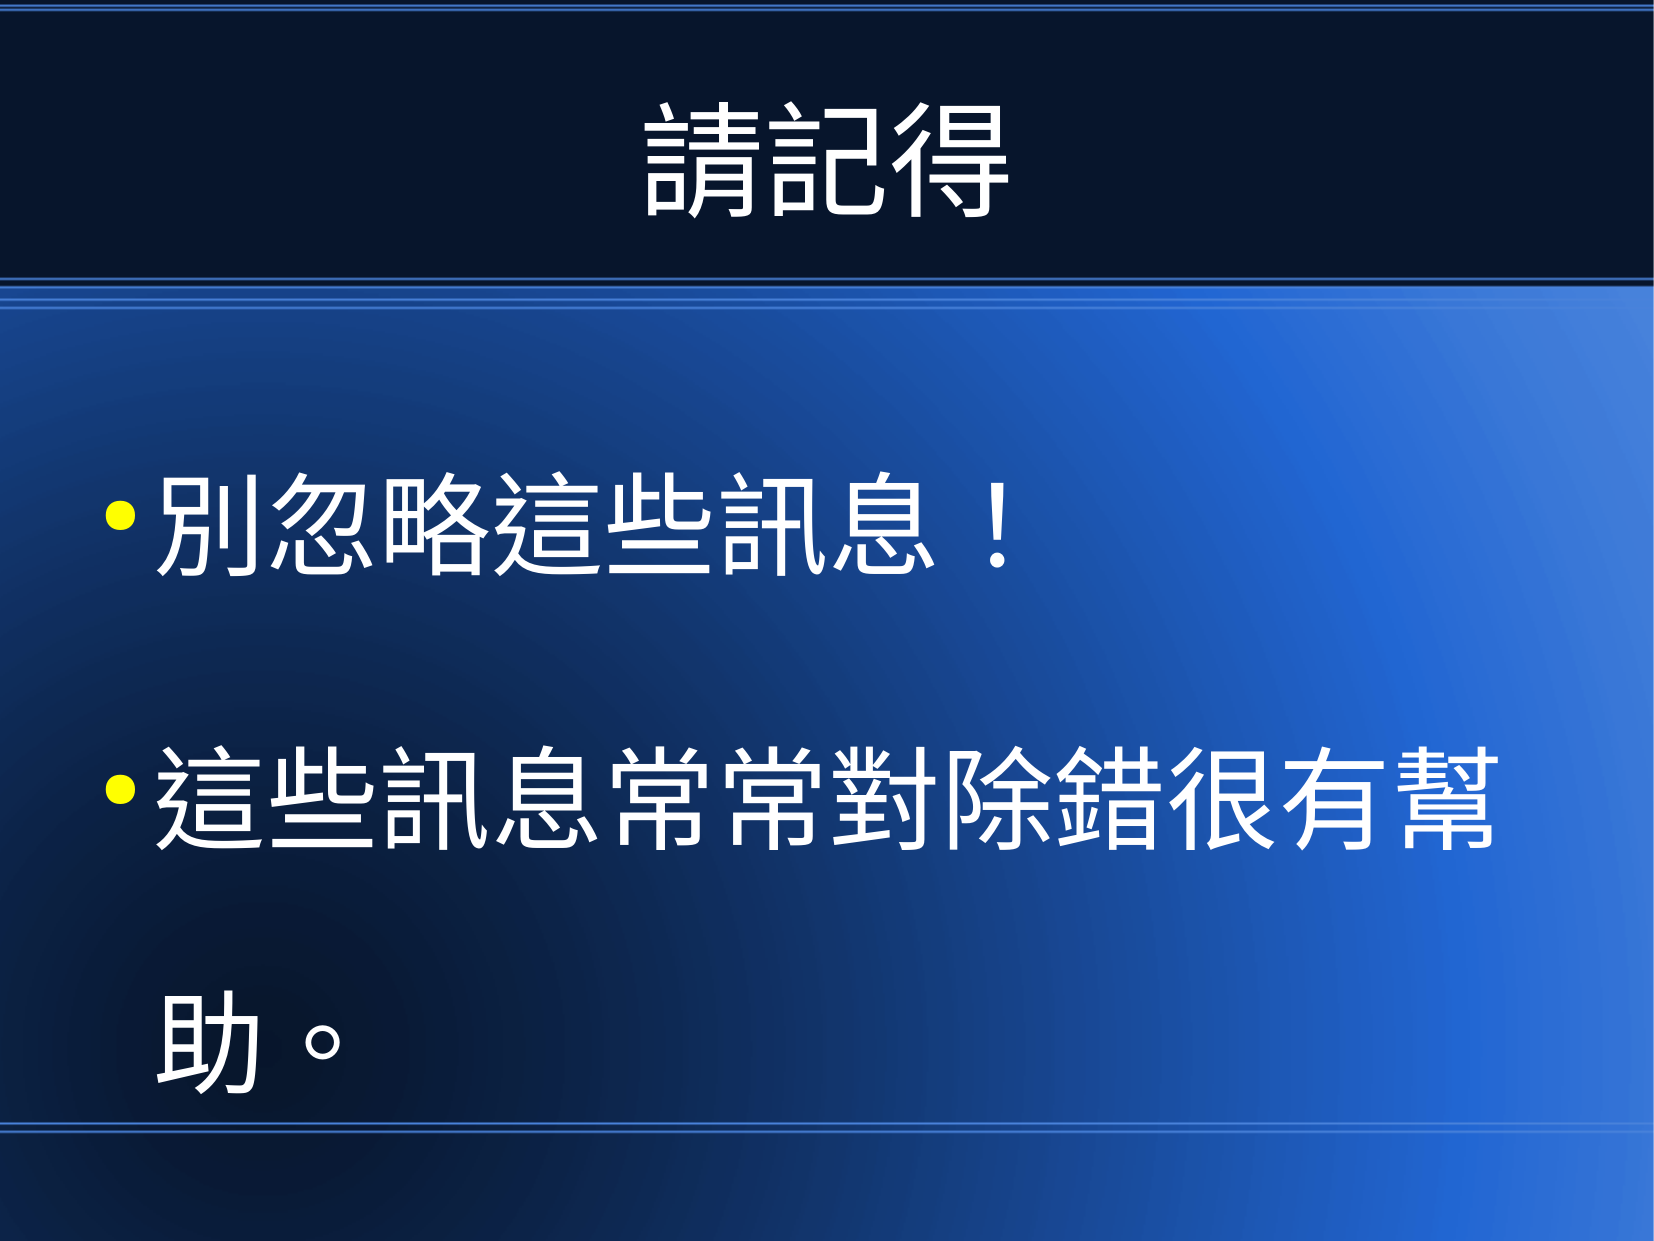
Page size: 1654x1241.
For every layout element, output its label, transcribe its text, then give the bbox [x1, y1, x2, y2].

title 請記得 [82, 49, 1571, 257]
picture [0, 0, 1654, 1241]
list 別忽略這些訊息！ 這些訊息常常對除錯很有幫助。 [82, 355, 1571, 1241]
